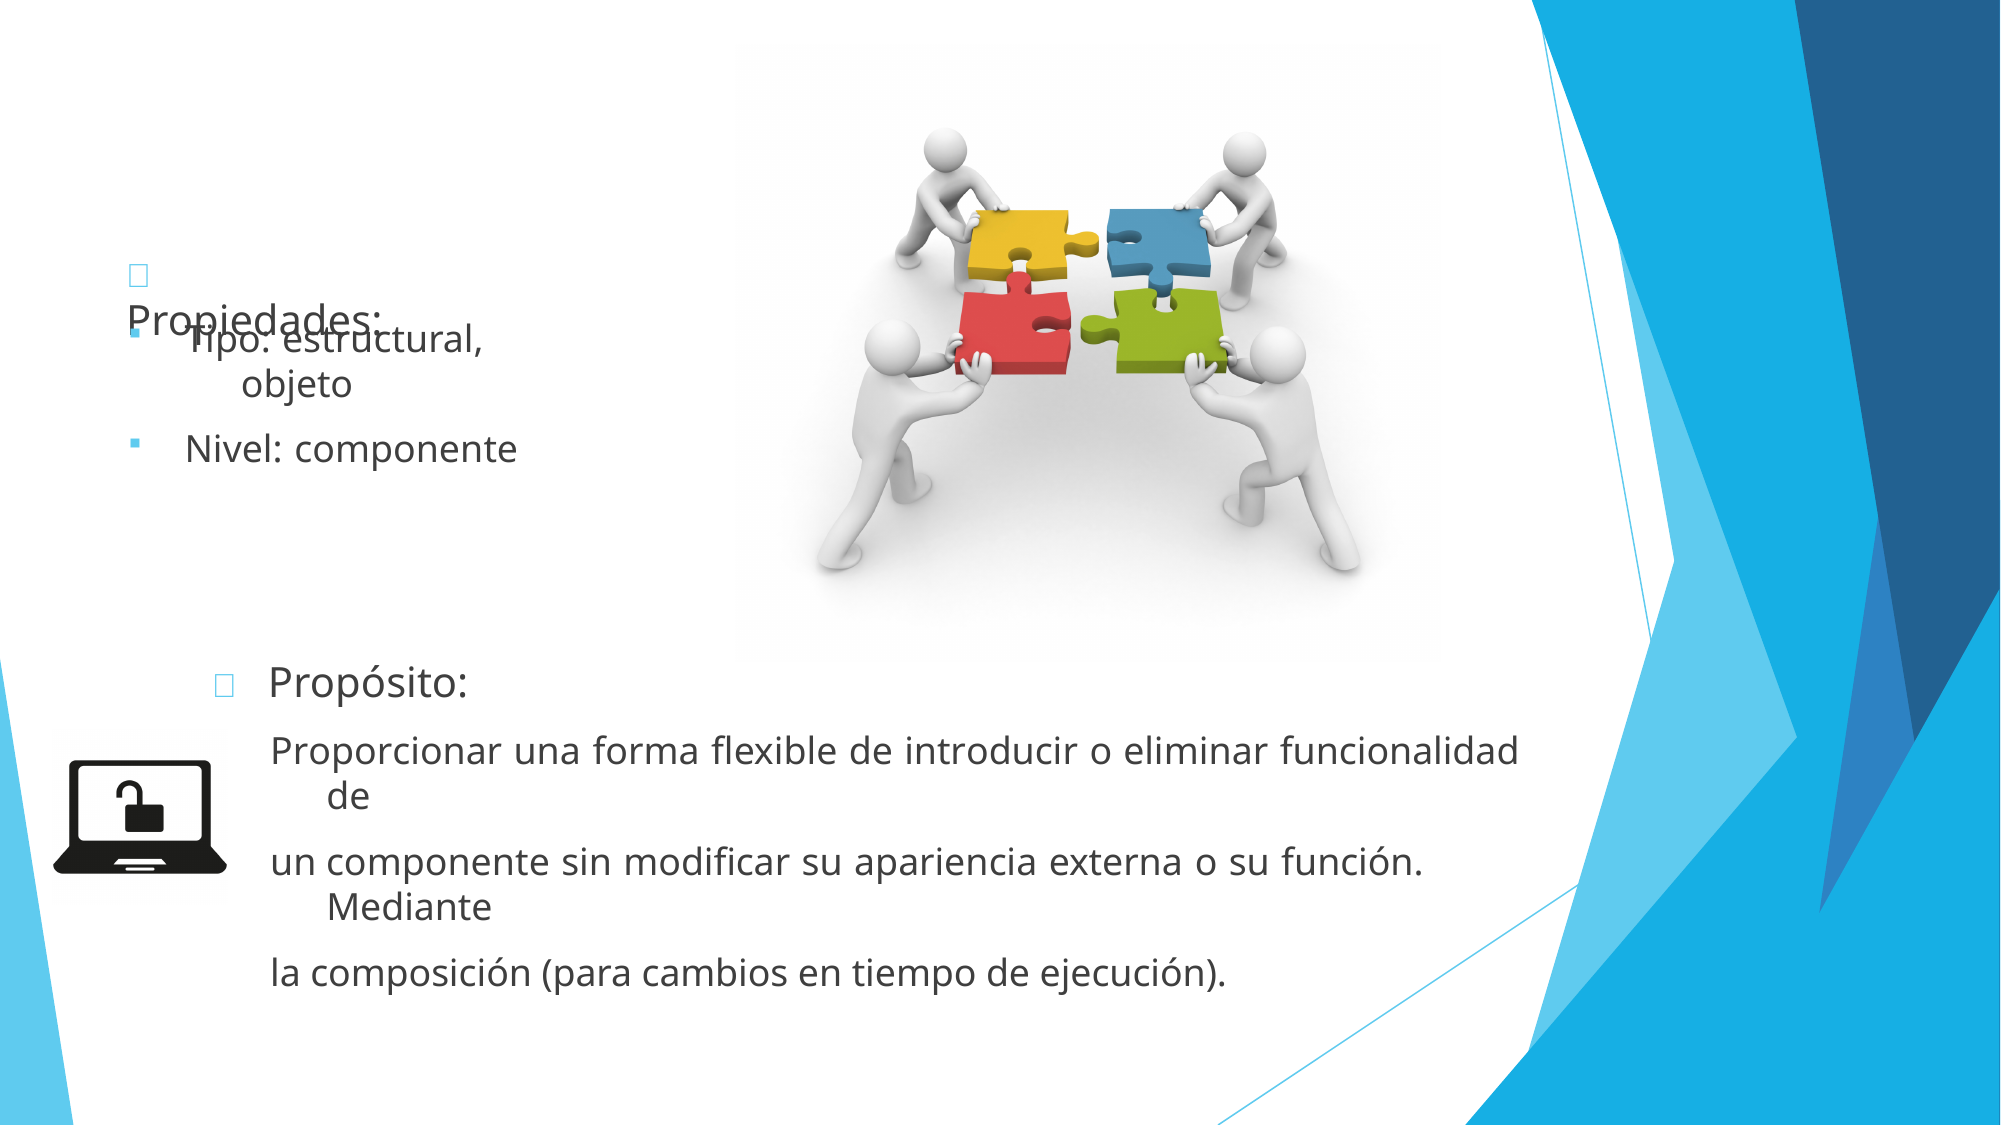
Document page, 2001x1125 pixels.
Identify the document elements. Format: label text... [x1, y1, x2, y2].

text_box  Propiedades: [124, 244, 427, 295]
picture [52, 729, 228, 905]
picture [735, 44, 1441, 662]
text_box Tipo: estructural, objeto Nivel: componente [124, 314, 602, 426]
text_box  Propósito: Proporcionar una forma flexible de introducir o eliminar funcionalidad de un componente sin modificar su apariencia externa o su función. Mediante la composición (para cambios en tiempo de ejecución). [209, 656, 1560, 905]
